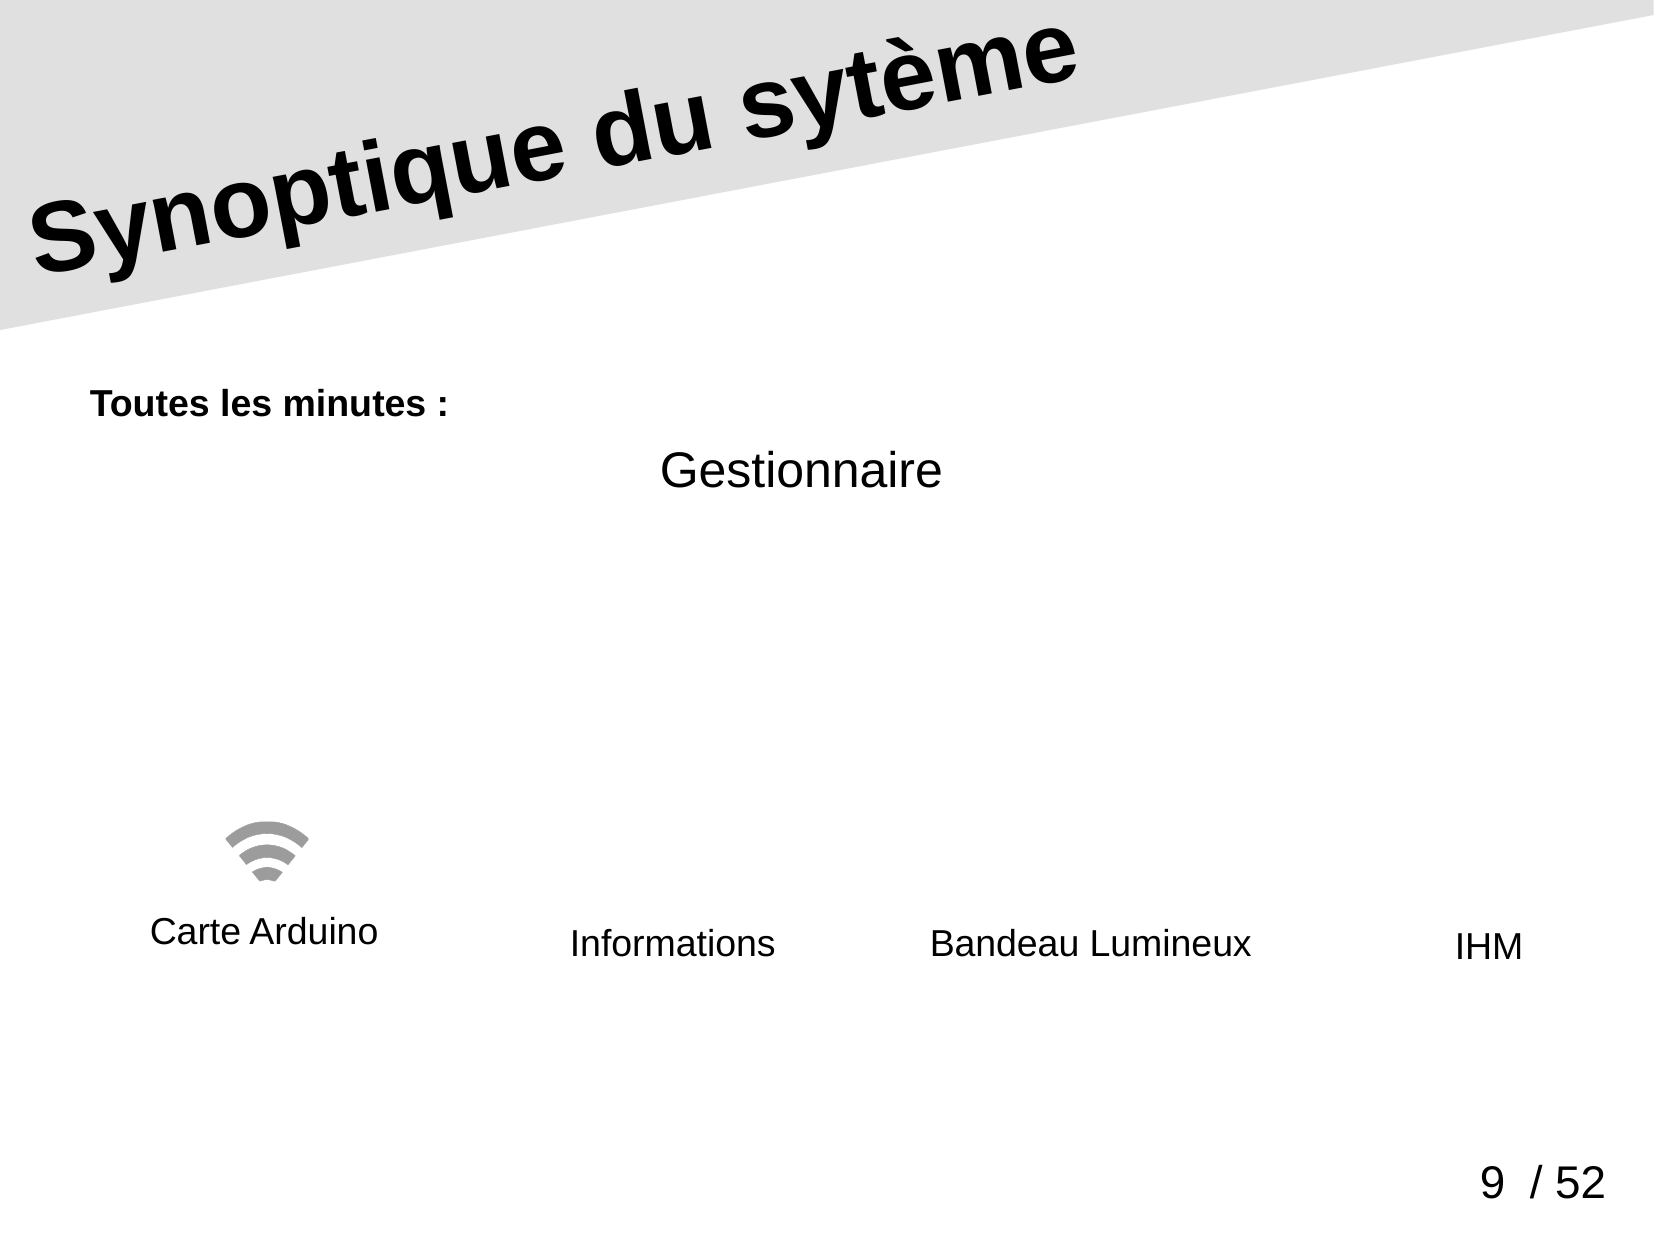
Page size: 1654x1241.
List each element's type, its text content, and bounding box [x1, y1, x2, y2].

title Synoptique du sytème [11, 0, 1512, 345]
text_box Carte Arduino [135, 903, 421, 961]
text_box IHM [1440, 918, 1561, 976]
text_box Toutes les minutes : [75, 375, 526, 432]
picture [225, 809, 309, 894]
text_box Bandeau Lumineux [915, 915, 1396, 972]
text_box Gestionnaire [645, 435, 1096, 571]
text_box Informations [555, 915, 811, 972]
